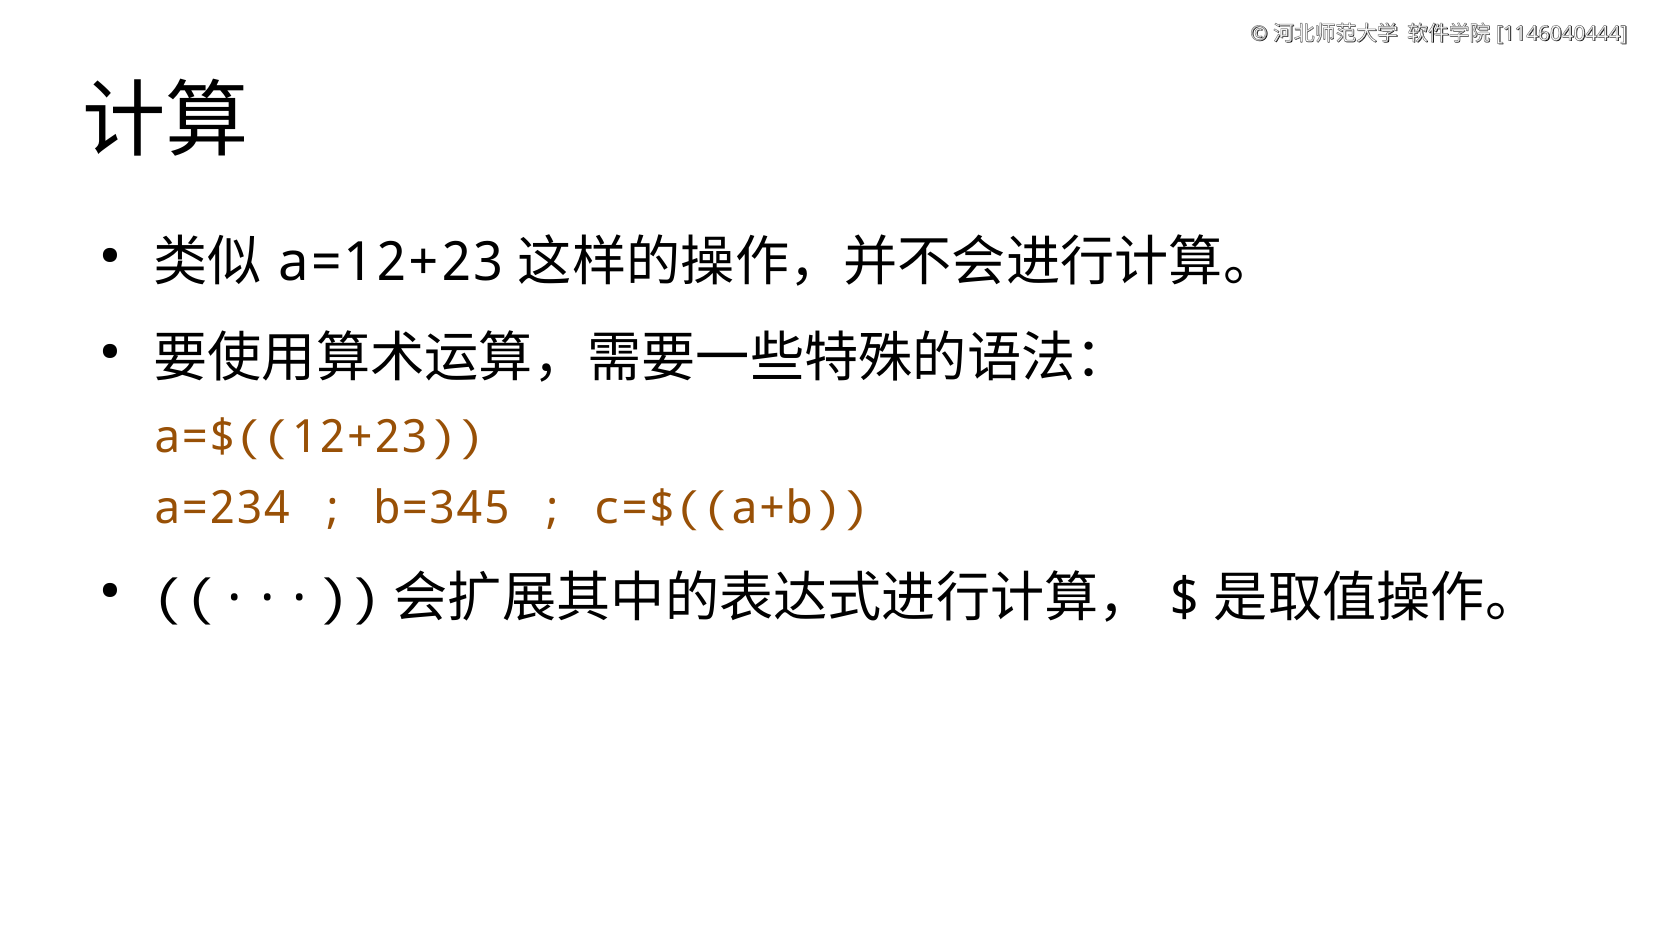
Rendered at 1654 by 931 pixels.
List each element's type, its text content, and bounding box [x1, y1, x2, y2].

list 类似a=12+23这样的操作，并不会进行计算。 要使用算术运算，需要一些特殊的语法： a=$((12+23)) a=234 ; b=345 ; c=$((a+b)) ((···))会扩展其中的表达式进行计算，$是取值操作。 [82, 217, 1571, 839]
title 计算 [82, 37, 1571, 189]
